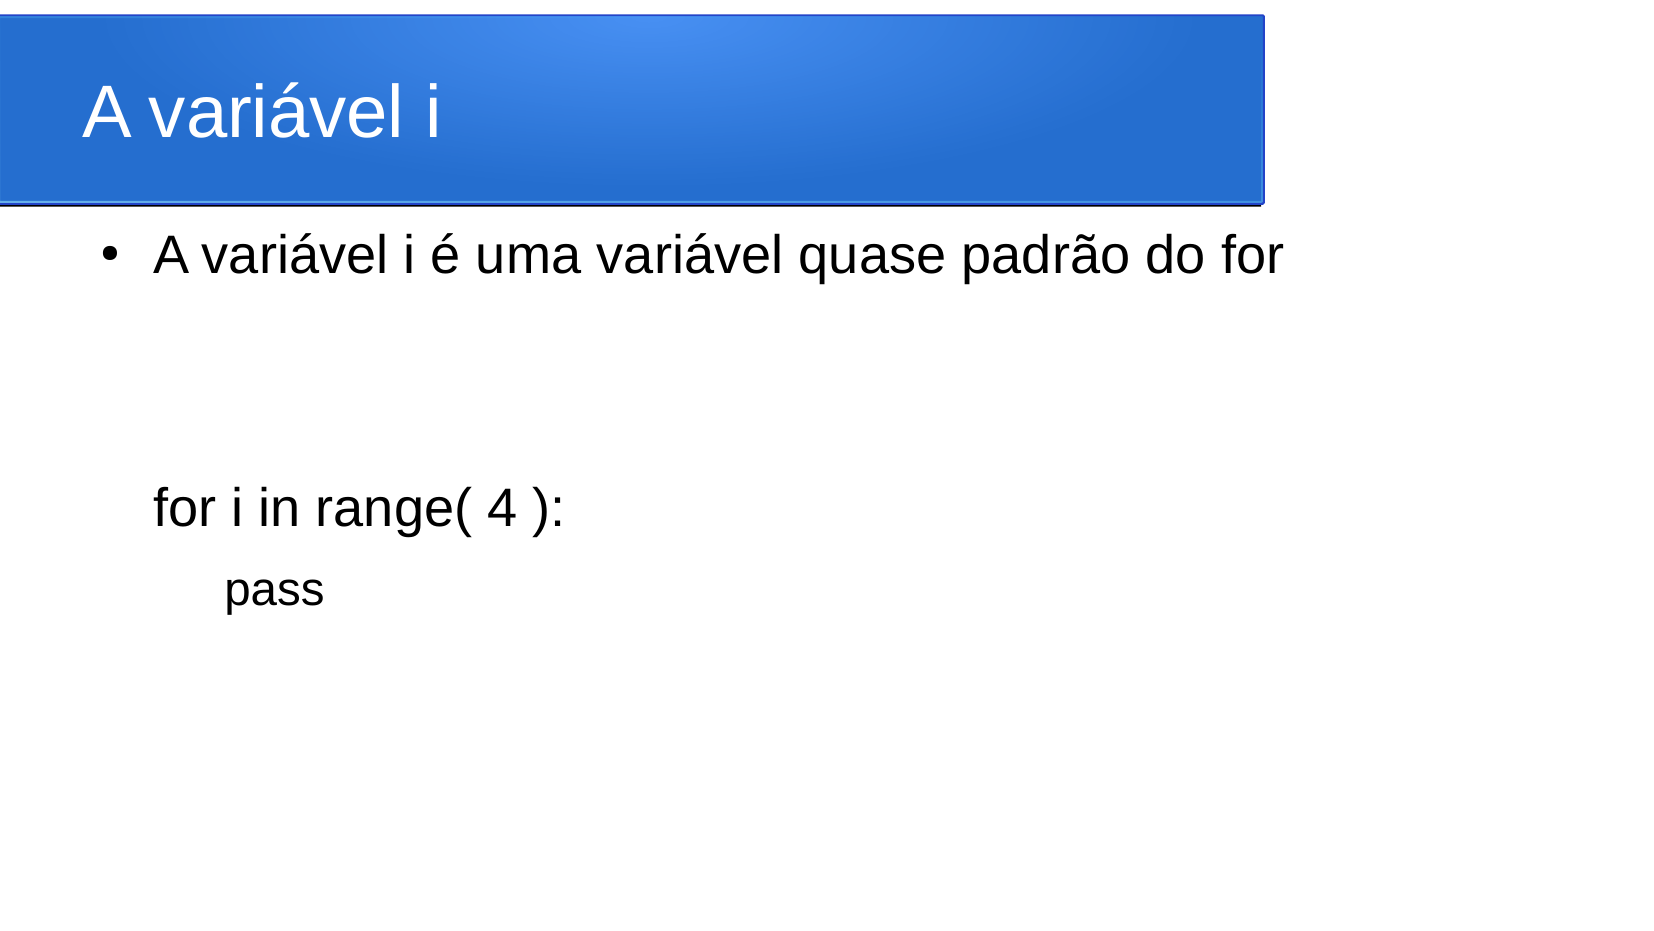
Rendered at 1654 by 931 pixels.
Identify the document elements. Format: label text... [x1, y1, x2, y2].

list A variável i é uma variável quase padrão do for for i in range( 4 ): pass [82, 224, 1571, 764]
title A variável i [82, 35, 1235, 189]
